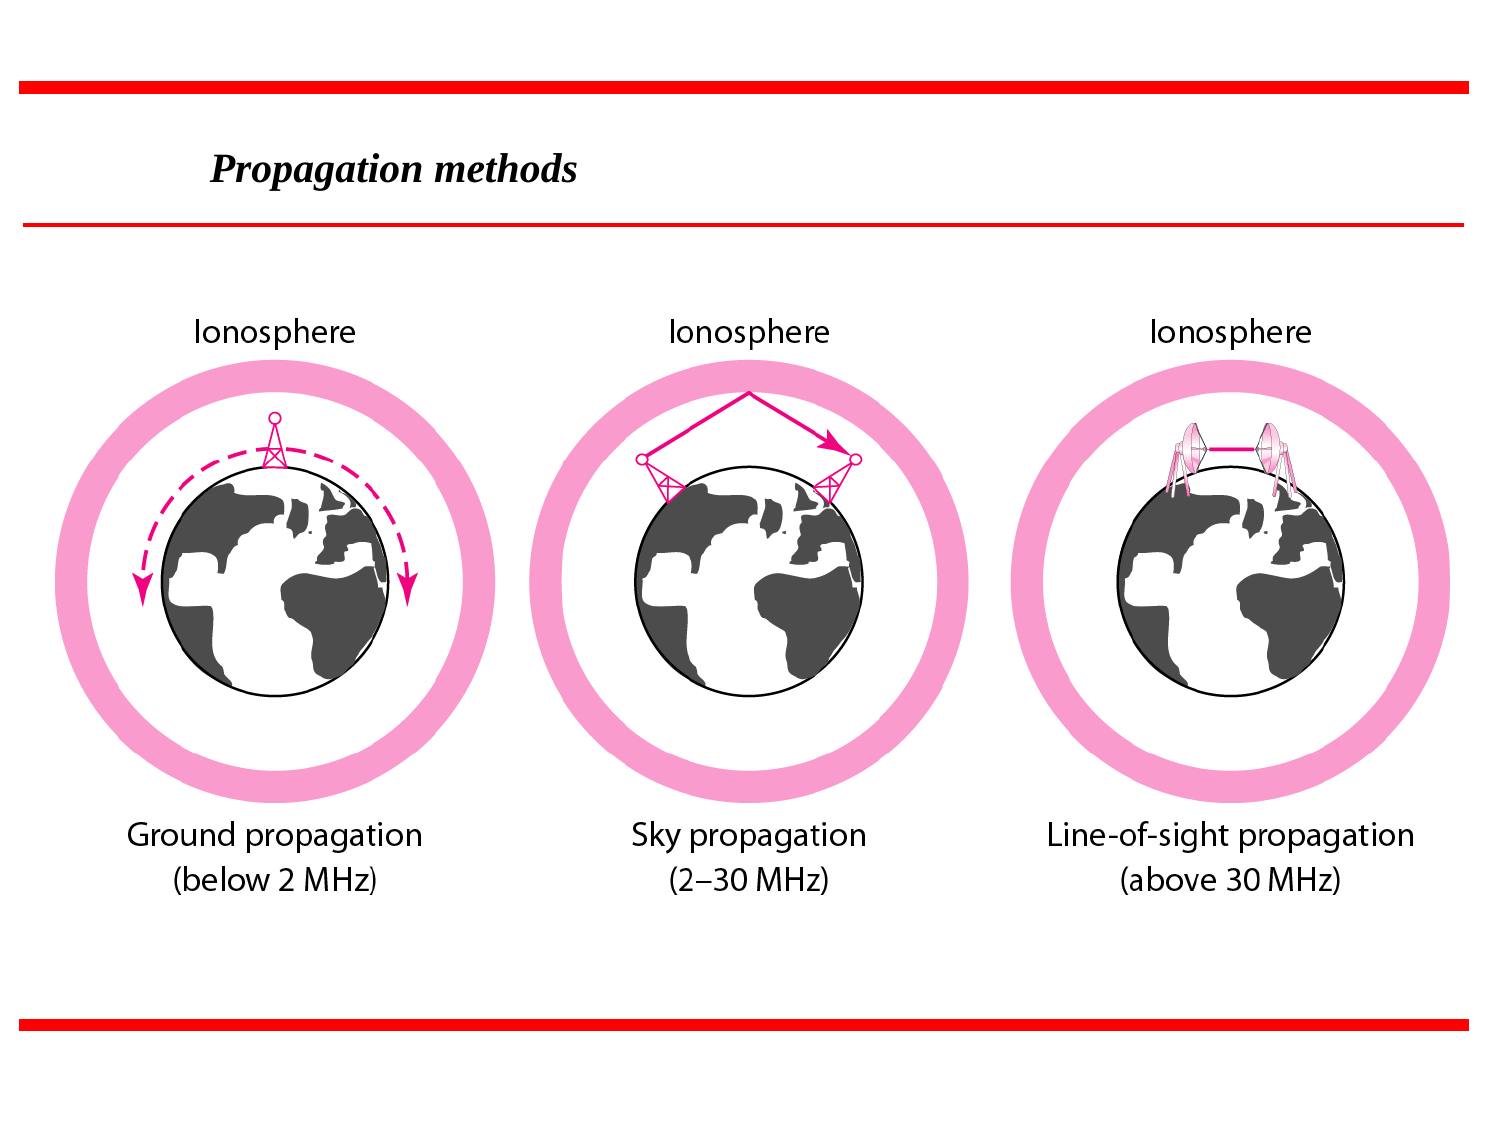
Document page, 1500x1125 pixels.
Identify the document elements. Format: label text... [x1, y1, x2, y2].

text_box Propagation methods [170, 124, 594, 201]
picture [55, 314, 1450, 901]
